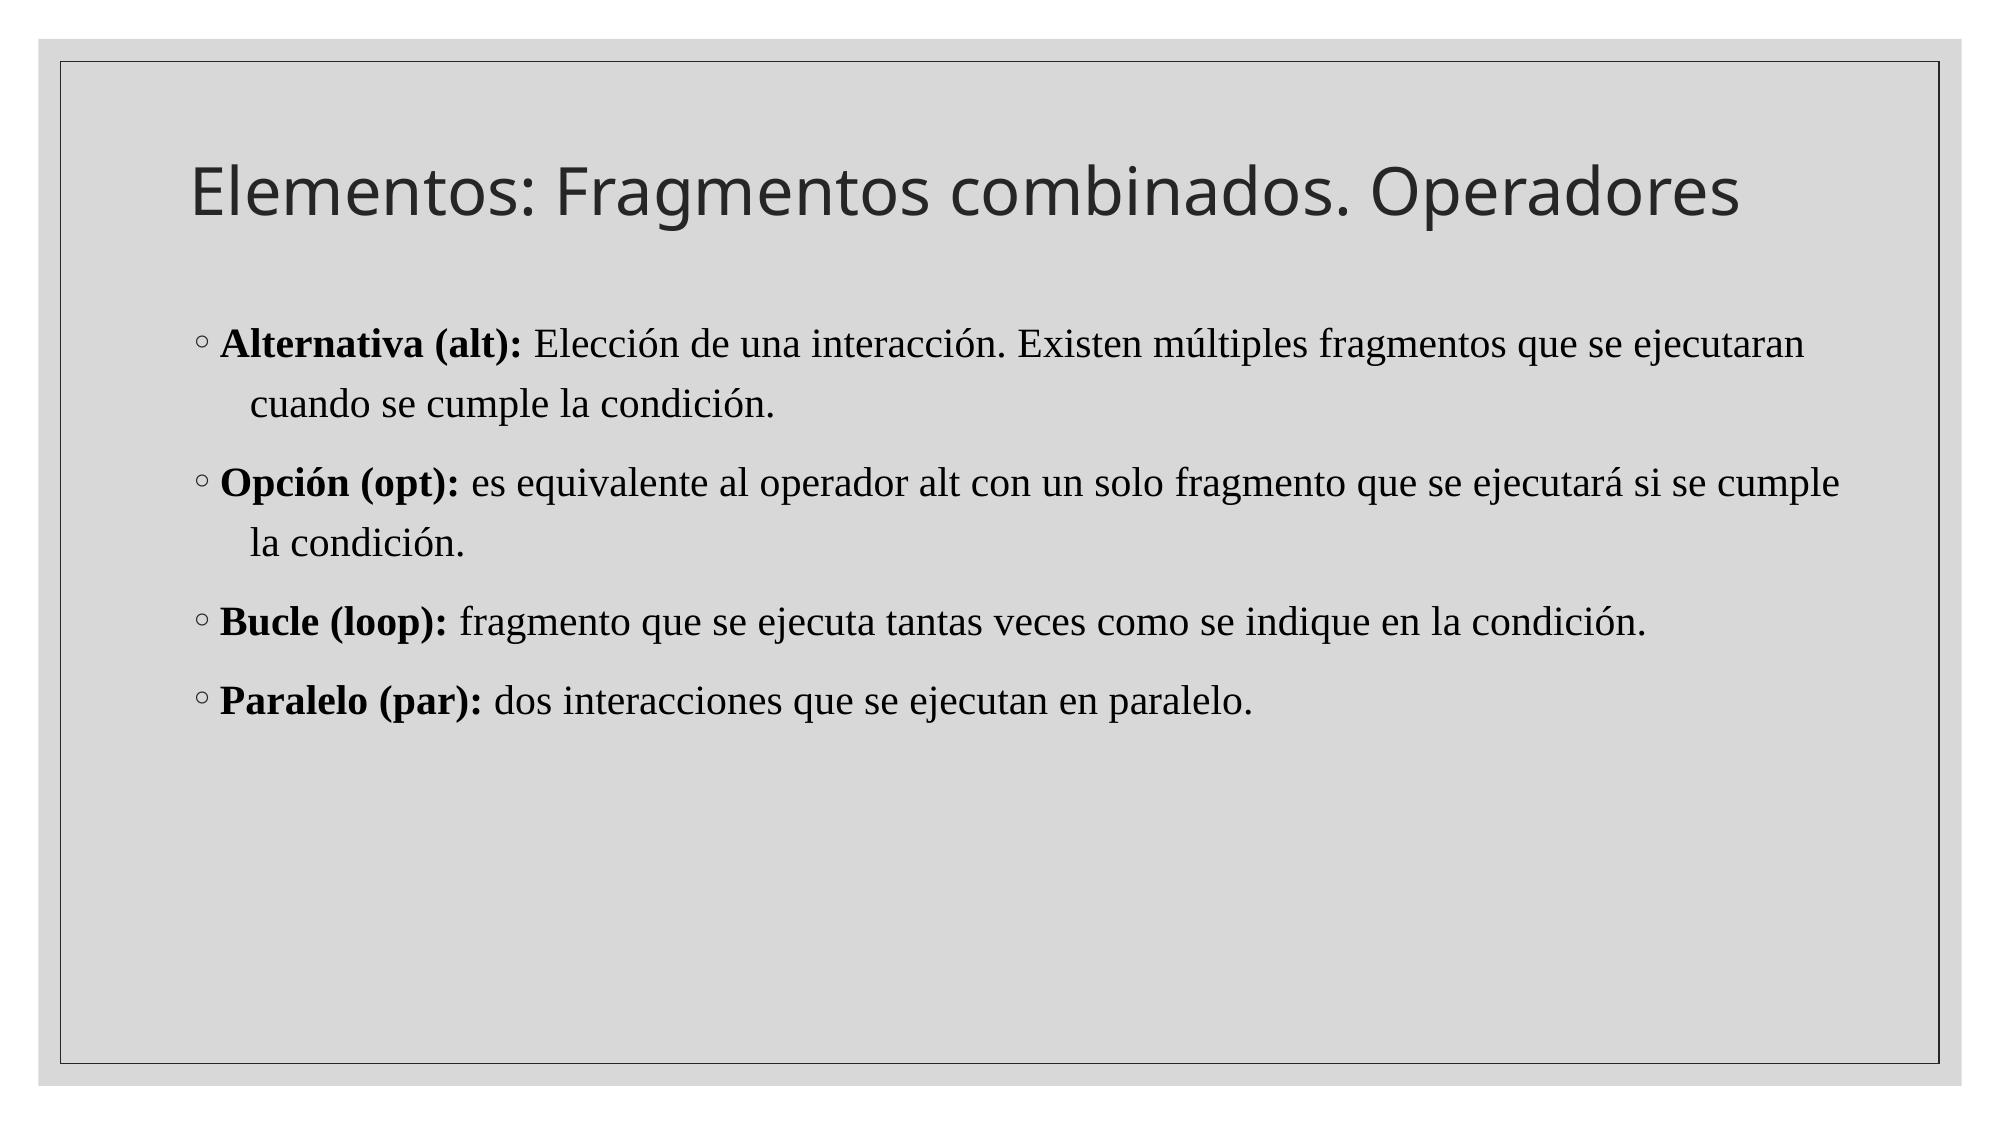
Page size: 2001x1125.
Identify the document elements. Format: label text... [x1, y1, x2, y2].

title Elementos: Fragmentos combinados. Operadores [174, 105, 1825, 283]
list Alternativa (alt): Elección de una interacción. Existen múltiples fragmentos que se ejecutaran cuando se cumple la condición. Opción (opt): es equivalente al operador alt con un solo fragmento que se ejecutará si se cumple la condición. Bucle (loop): fragmento que se ejecuta tantas veces como se indique en la condición. Paralelo (par): dos interacciones que se ejecutan en paralelo. [174, 298, 1875, 857]
